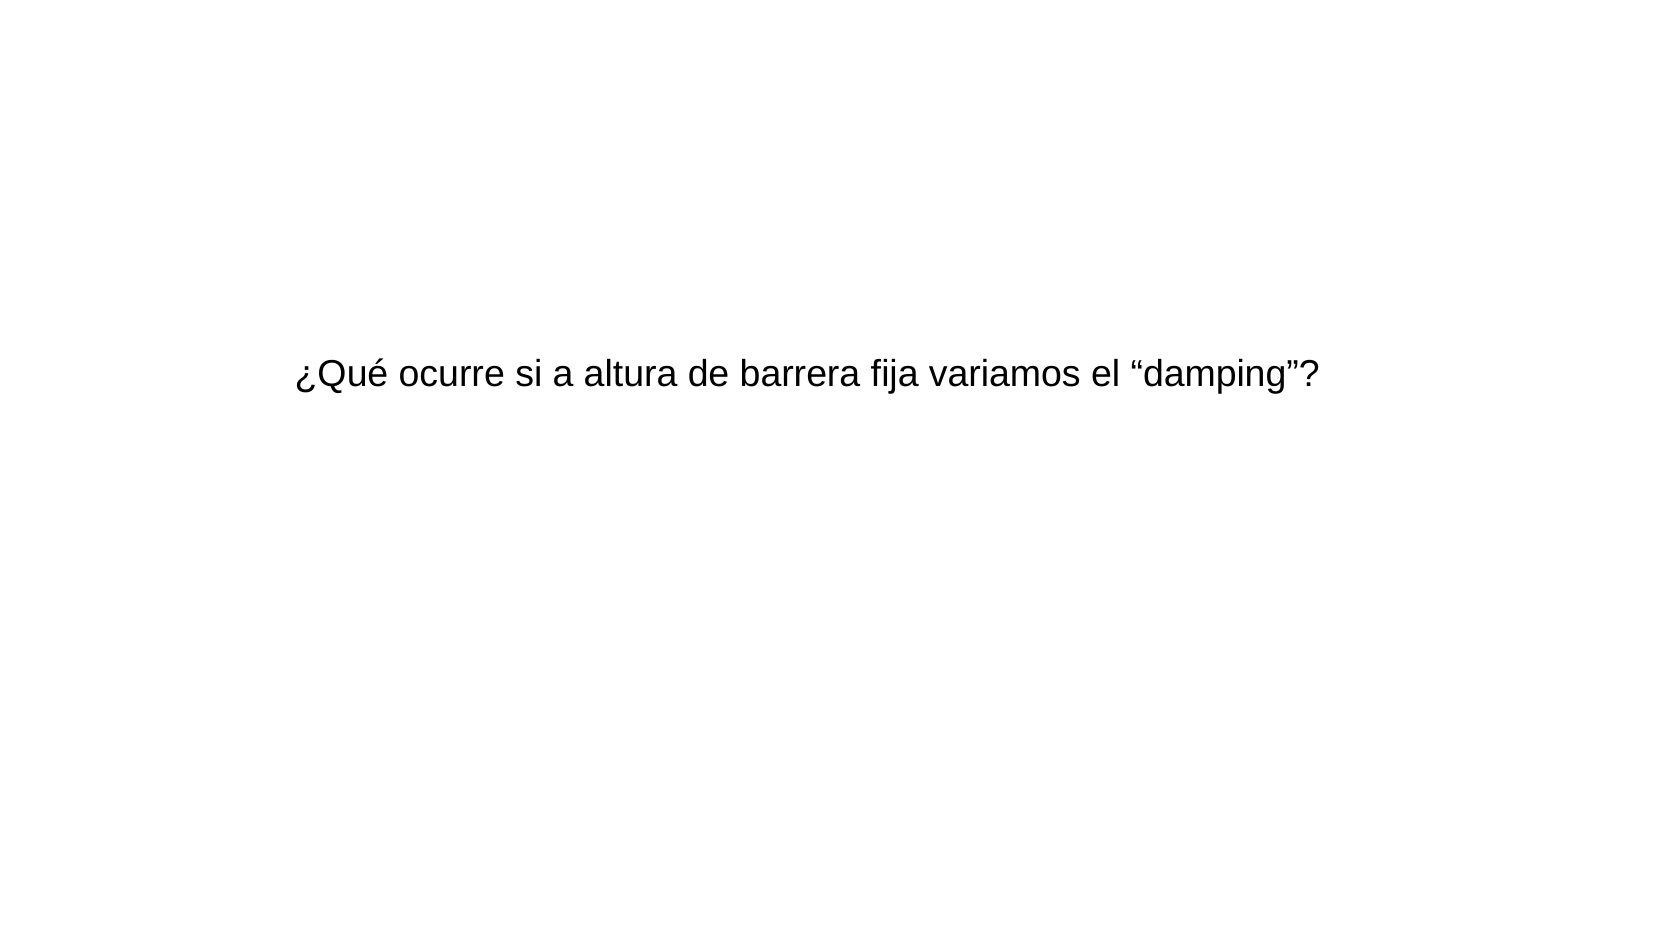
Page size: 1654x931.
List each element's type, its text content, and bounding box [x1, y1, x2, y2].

text_box ¿Qué ocurre si a altura de barrera fija variamos el “damping”? [279, 345, 1336, 402]
